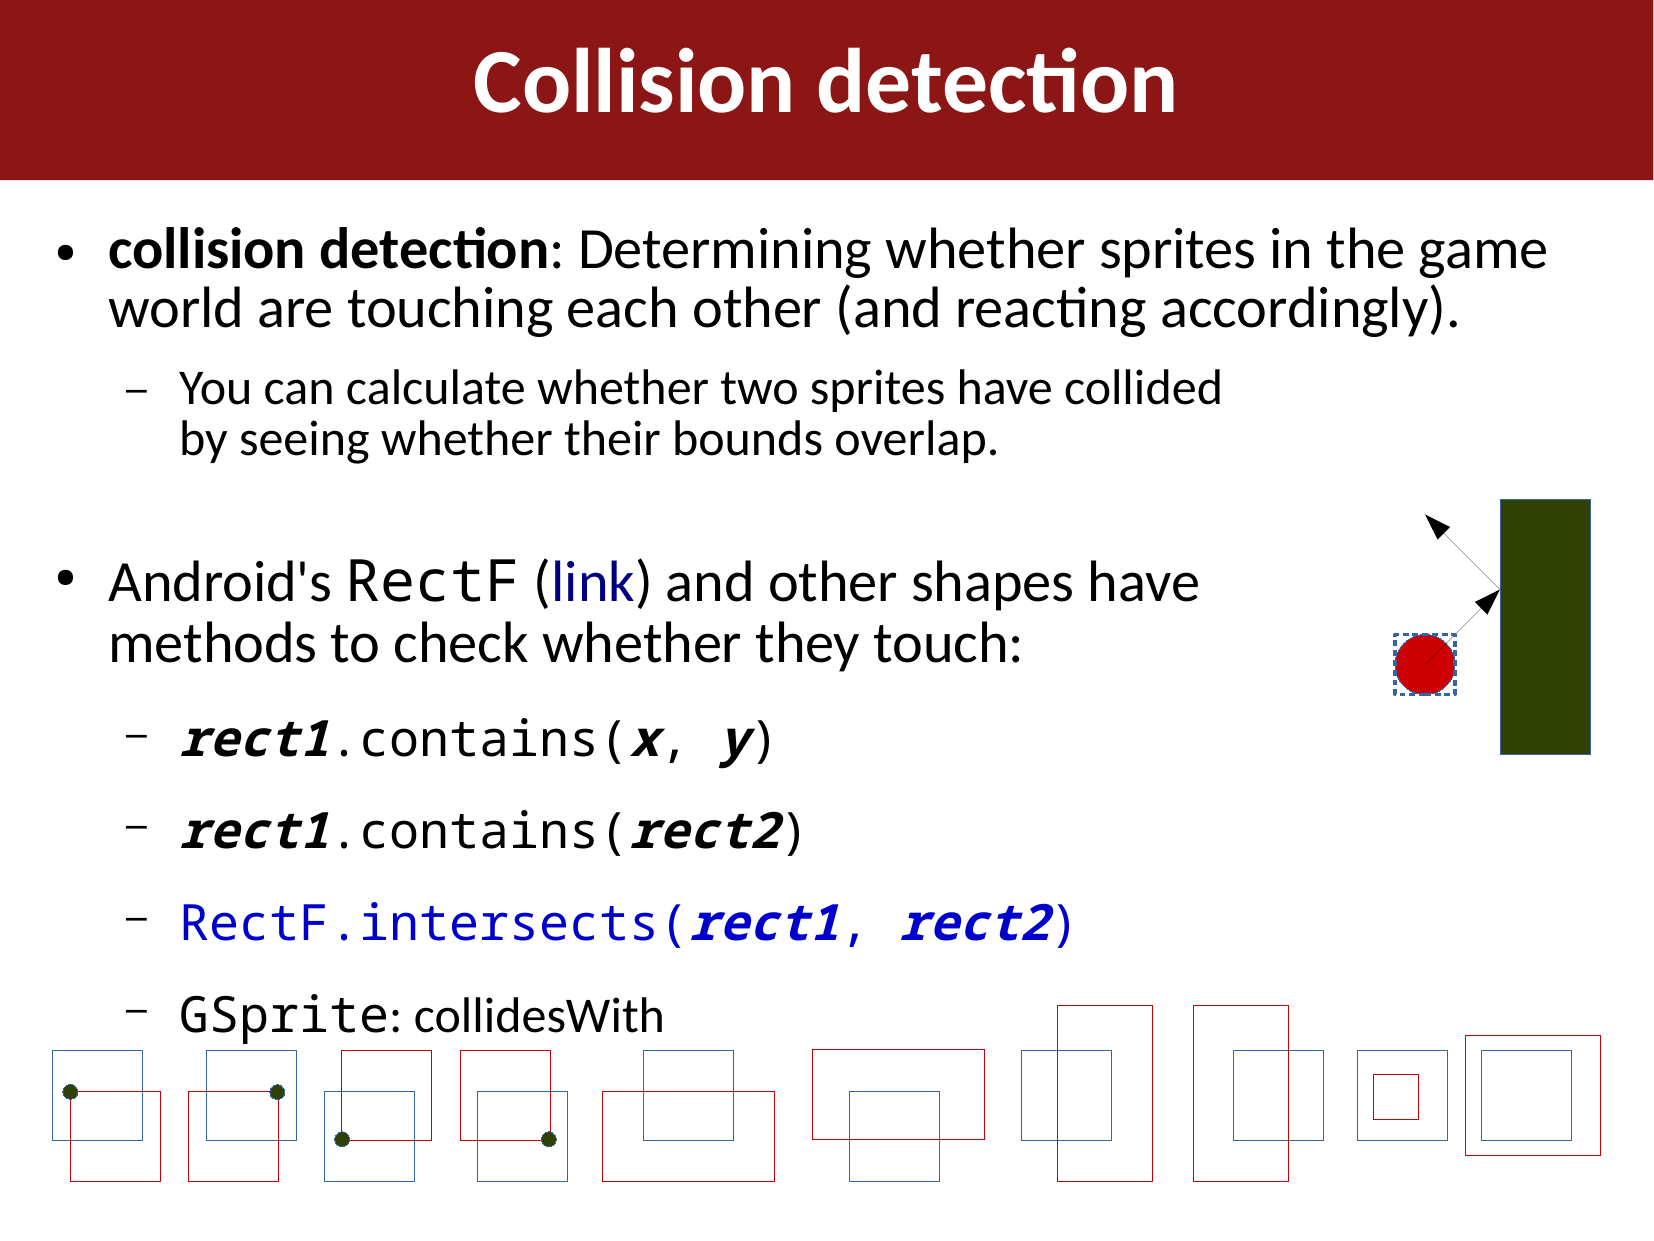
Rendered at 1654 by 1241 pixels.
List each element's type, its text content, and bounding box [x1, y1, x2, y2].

text_box [1395, 634, 1455, 694]
text_box [334, 1131, 350, 1147]
text_box [541, 1131, 557, 1147]
text_box [62, 1084, 78, 1100]
text_box [1500, 499, 1591, 755]
text_box [269, 1084, 285, 1100]
list collision detection: Determining whether sprites in the game world are touching each other (and reacting accordingly). You can calculate whether two sprites have collided by seeing whether their bounds overlap. Android's RectF (link) and other shapes have methods to check whether they touch: rect1.contains(x, y) rect1.contains(rect2) RectF.intersects(rect1, rect2) GSprite: collidesWith [37, 225, 1636, 1186]
title Collision detection [0, 0, 1654, 181]
